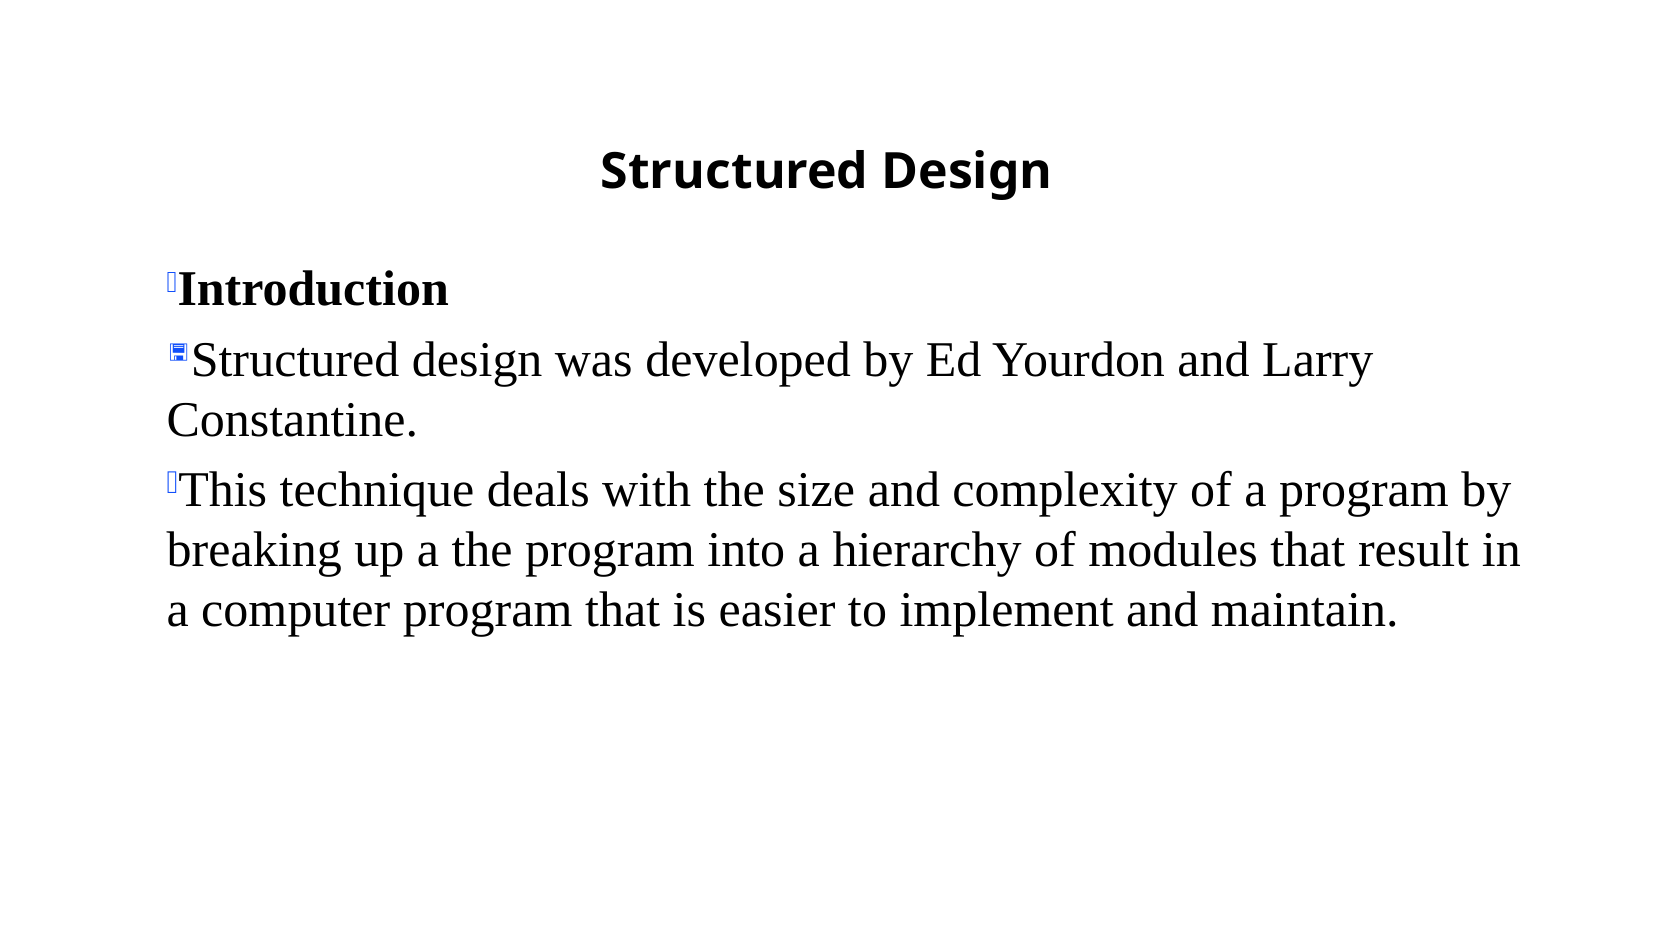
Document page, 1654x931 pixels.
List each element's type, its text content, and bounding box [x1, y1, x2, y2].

list Introduction Structured design was developed by Ed Yourdon and Larry Constantine. This technique deals with the size and complexity of a program by breaking up a the program into a hierarchy of modules that result in a computer program that is easier to implement and maintain. [151, 247, 1558, 848]
title Structured Design [248, 130, 1406, 194]
